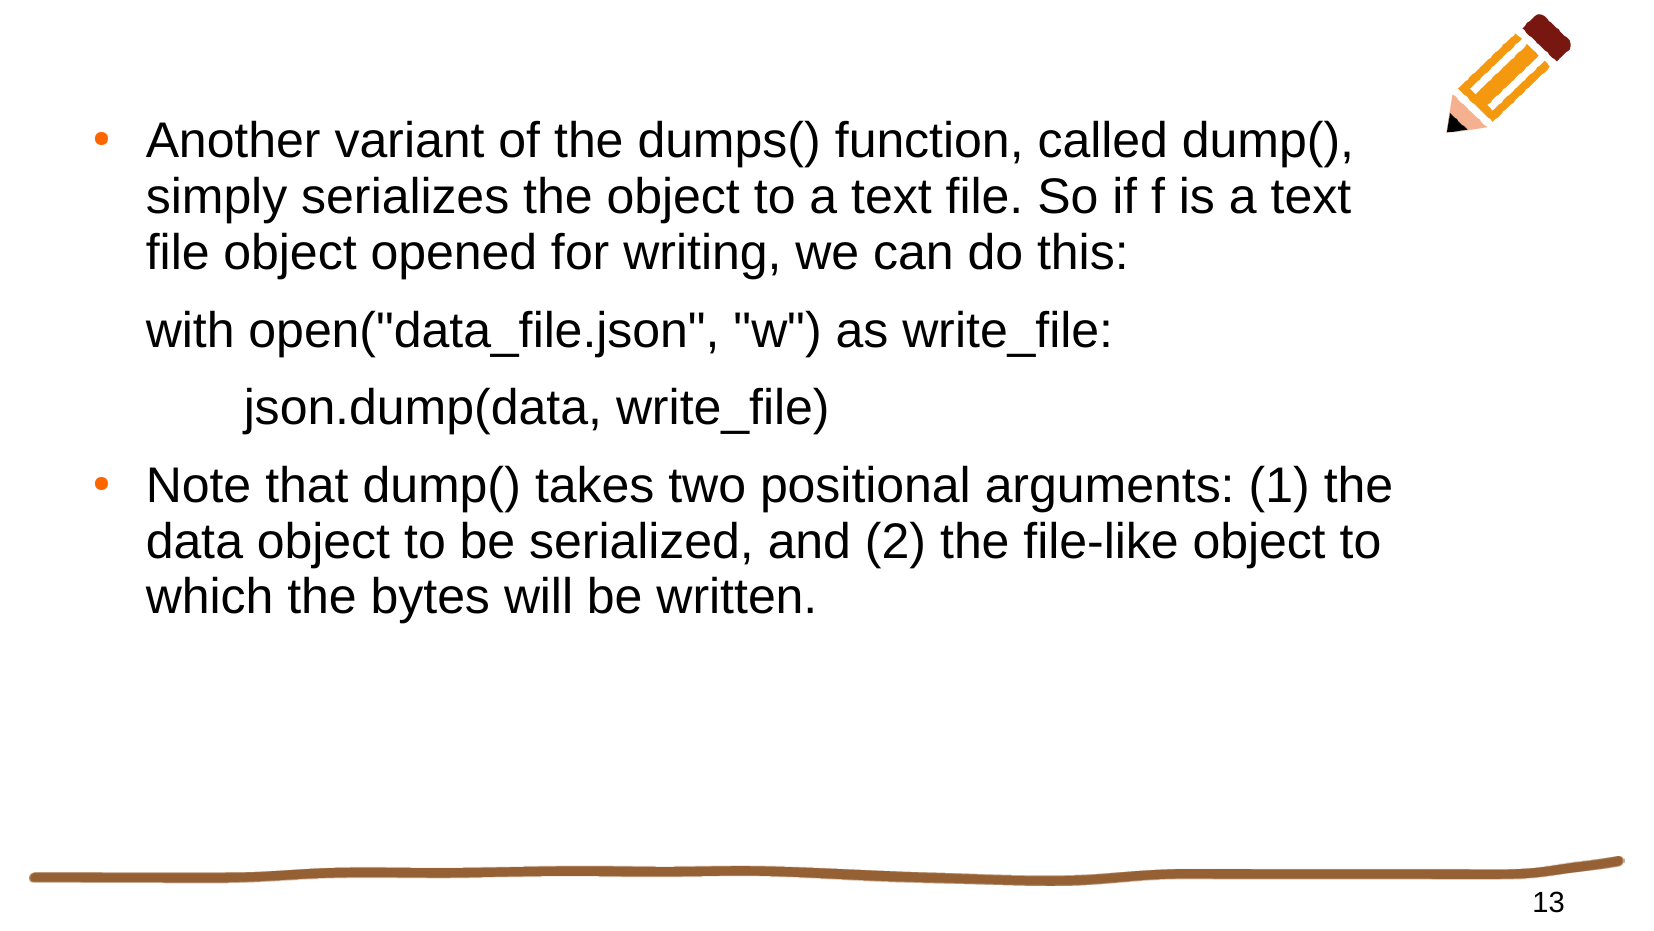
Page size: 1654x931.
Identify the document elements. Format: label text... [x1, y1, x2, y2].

picture [1446, 14, 1571, 133]
picture [29, 856, 1625, 886]
list Another variant of the dumps() function, called dump(), simply serializes the object to a text file. So if f is a text file object opened for writing, we can do this: with open("data_file.json", "w") as write_file: json.dump(data, write_file) Note that dump() takes two positional arguments: (1) the data object to be serialized, and (2) the file-like object to which the bytes will be written. [75, 112, 1412, 788]
